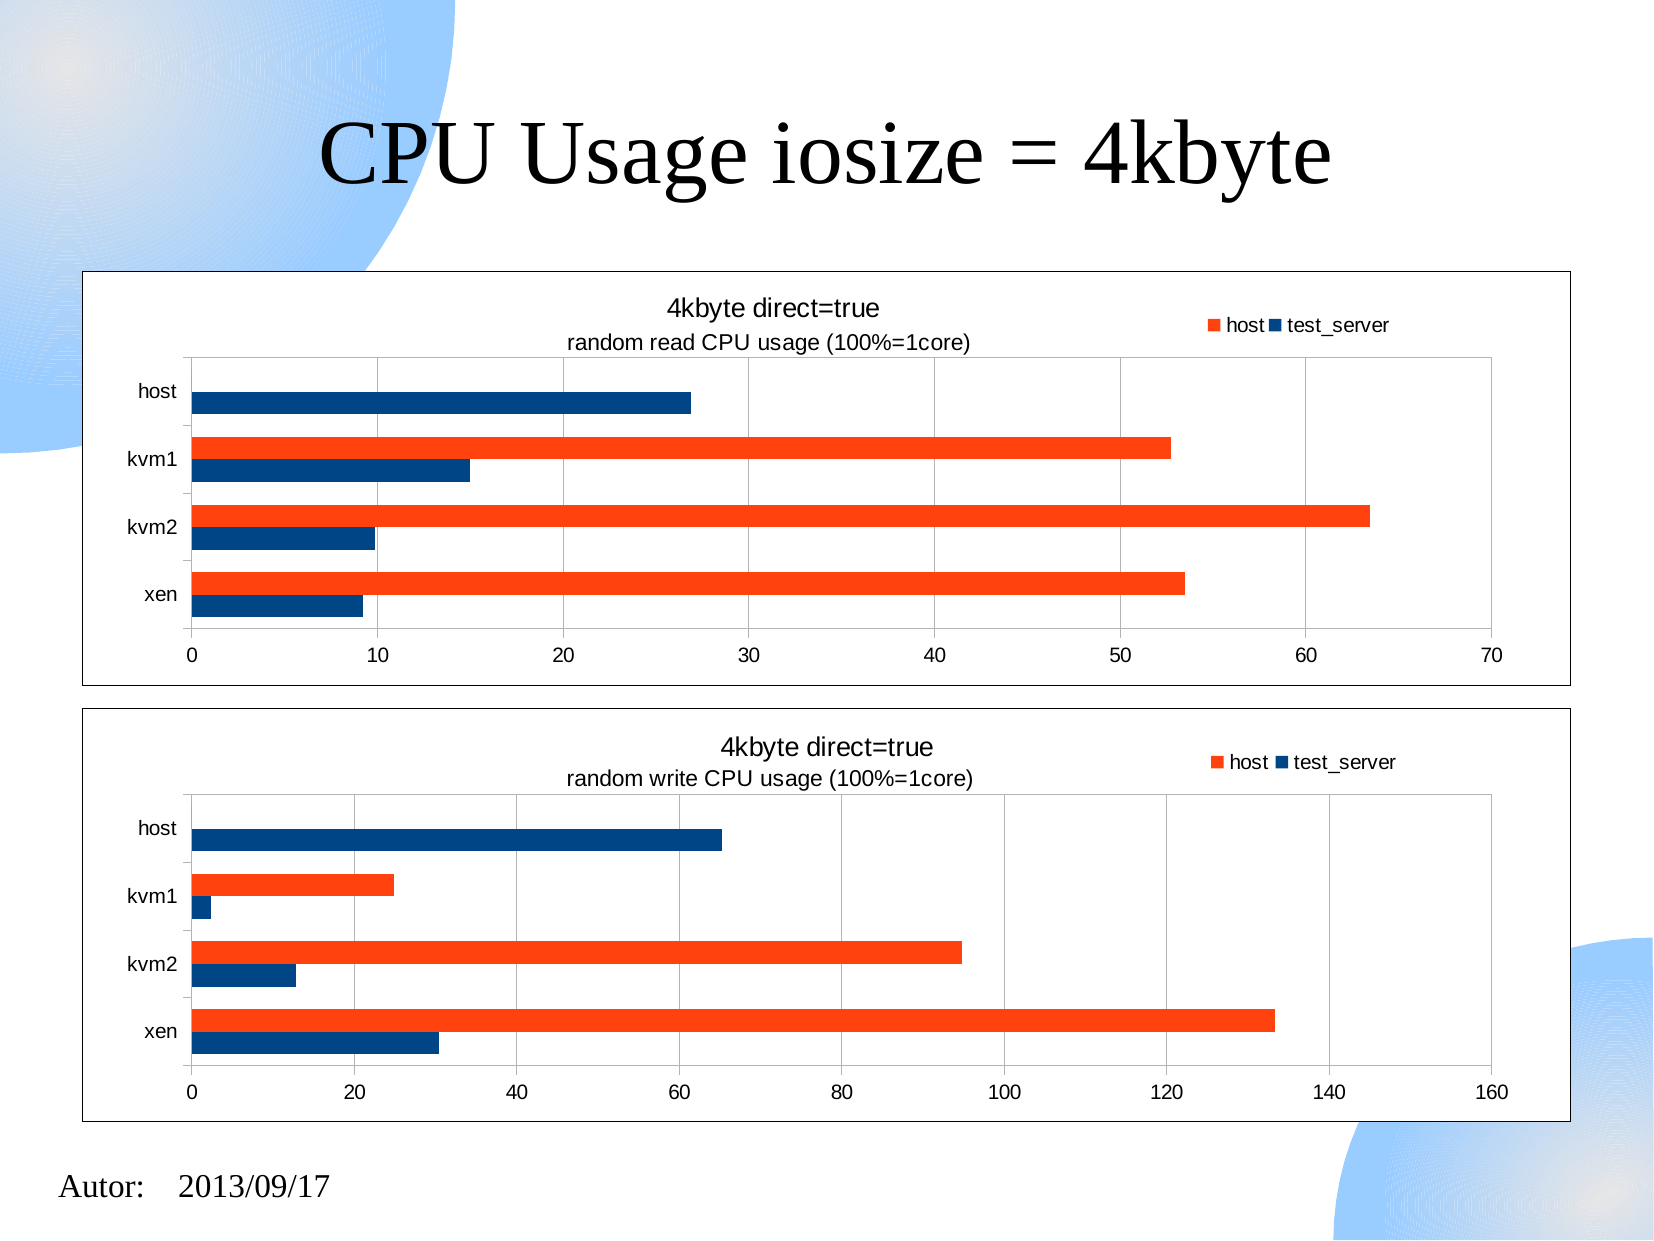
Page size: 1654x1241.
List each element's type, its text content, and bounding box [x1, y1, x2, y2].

title CPU Usage iosize = 4kbyte [82, 49, 1571, 257]
chart [82, 708, 1571, 1122]
chart [82, 271, 1571, 686]
